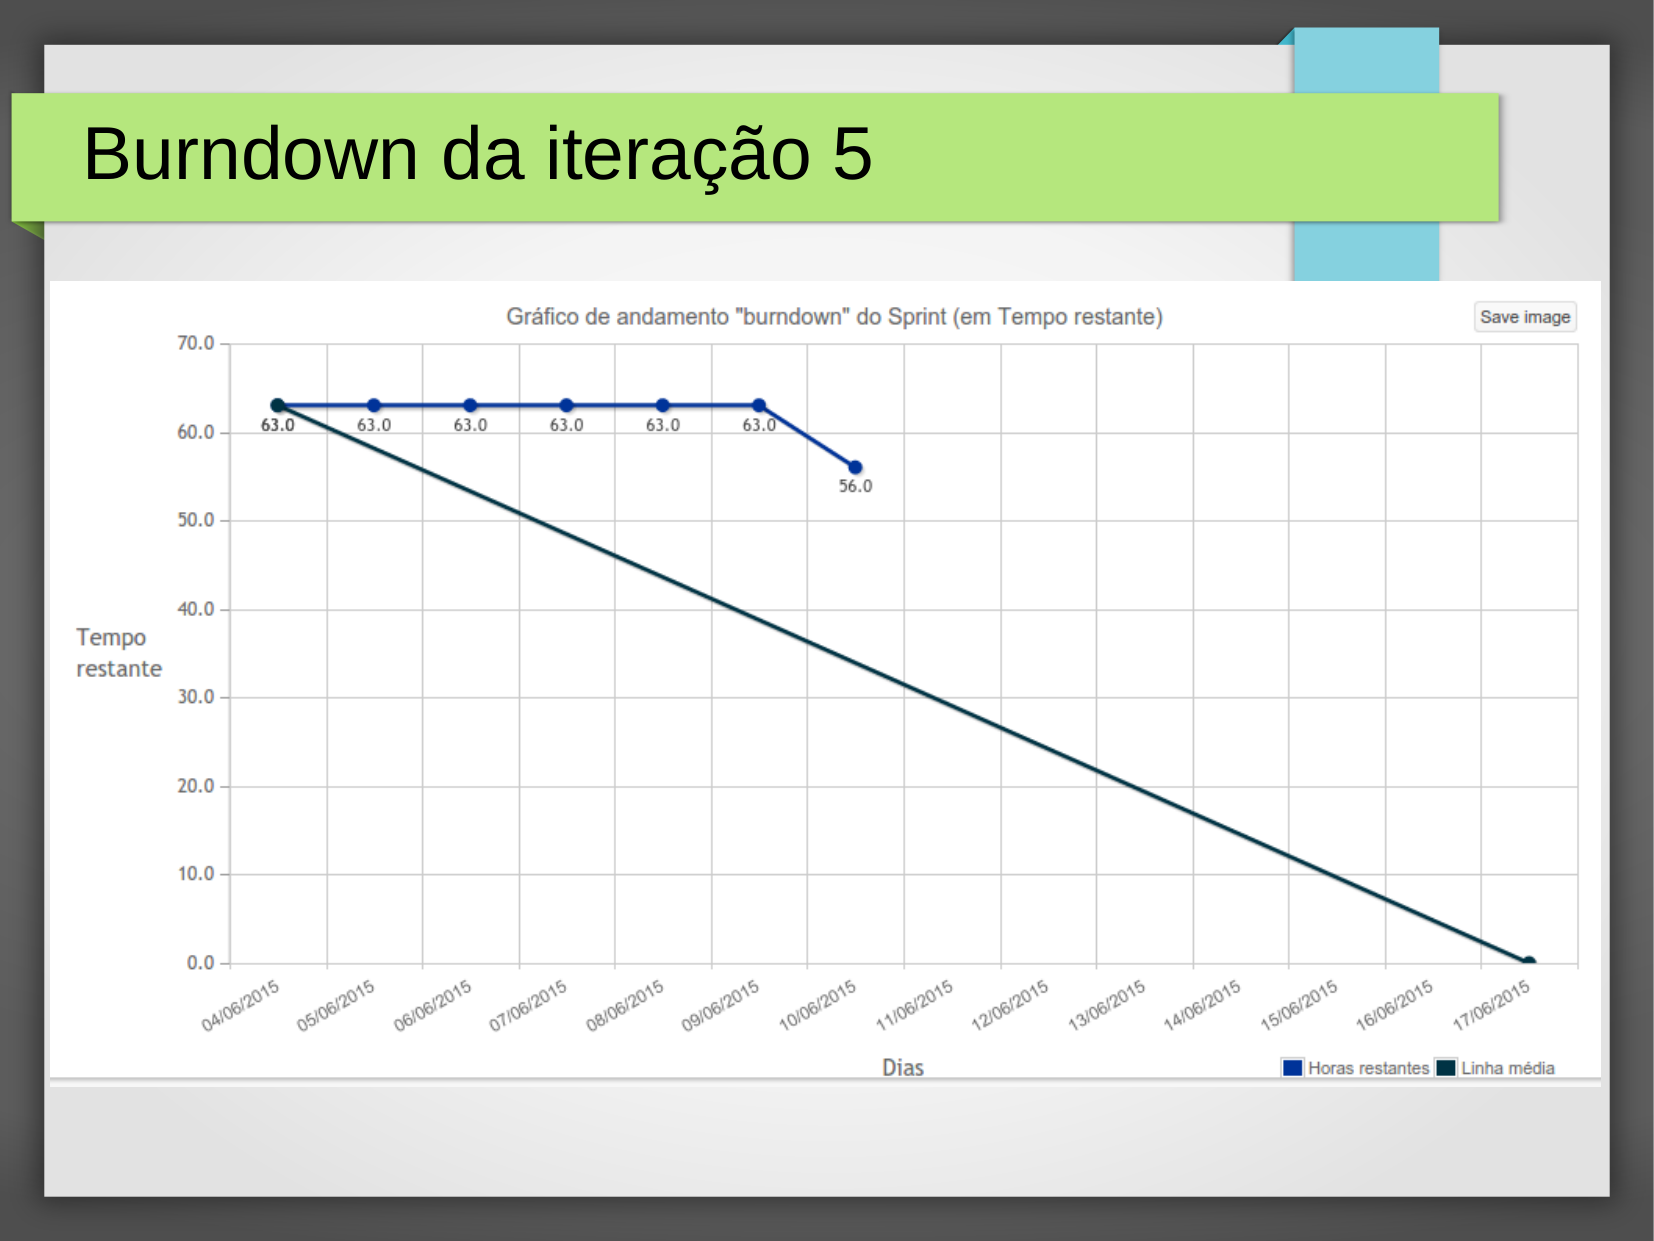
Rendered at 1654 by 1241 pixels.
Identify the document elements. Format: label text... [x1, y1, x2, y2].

title Burndown da iteração 5 [82, 94, 1264, 213]
picture [0, 0, 1654, 1241]
